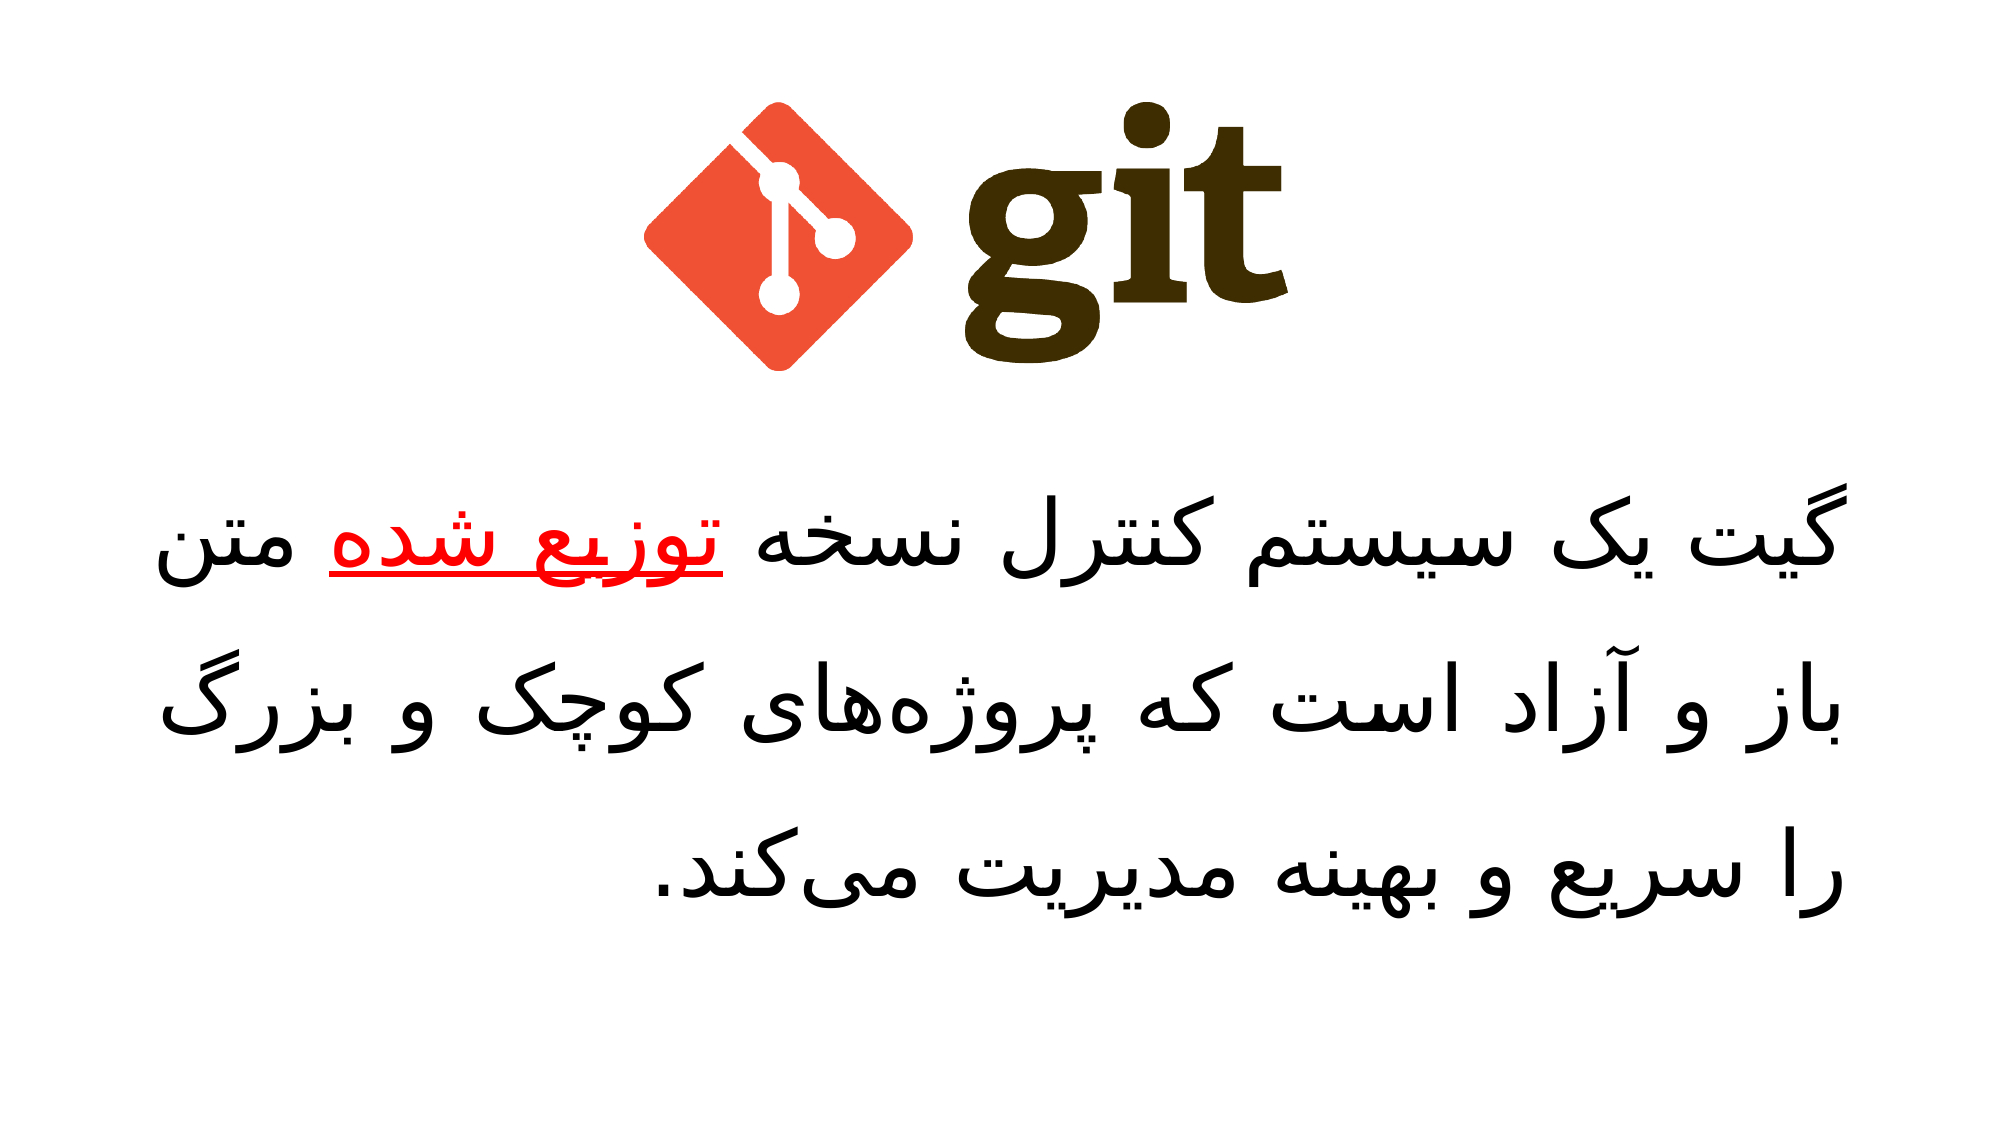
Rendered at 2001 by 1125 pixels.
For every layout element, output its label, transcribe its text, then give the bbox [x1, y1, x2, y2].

title گیت یک سیستم کنترل نسخه توزیع شده متن باز و آزاد است که پروژه‌های کوچک و بزرگ را سریع و بهینه مدیریت می‌کند. [137, 208, 1863, 1125]
picture [644, 102, 1288, 371]
